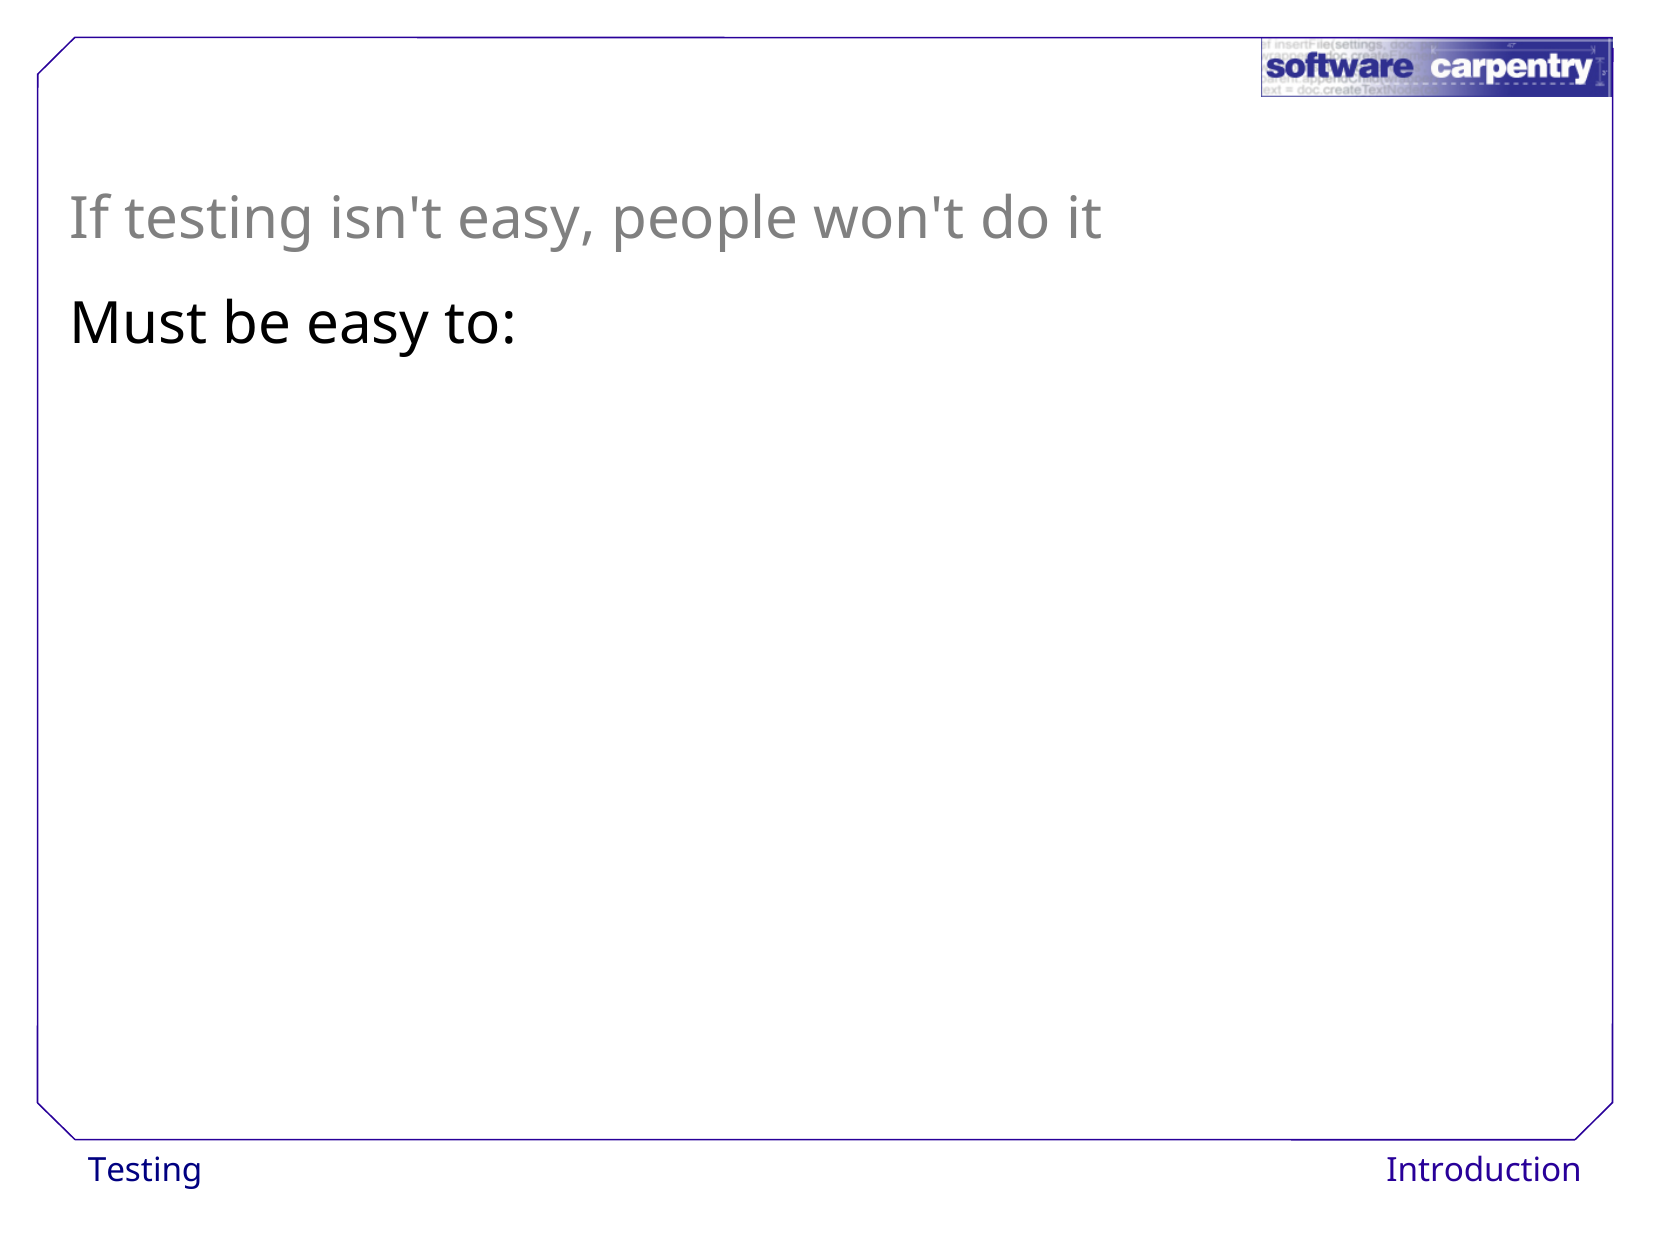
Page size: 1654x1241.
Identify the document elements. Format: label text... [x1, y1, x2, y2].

text_box If testing isn't easy, people won't do it Must be easy to: [54, 137, 1268, 364]
picture [1261, 39, 1613, 97]
